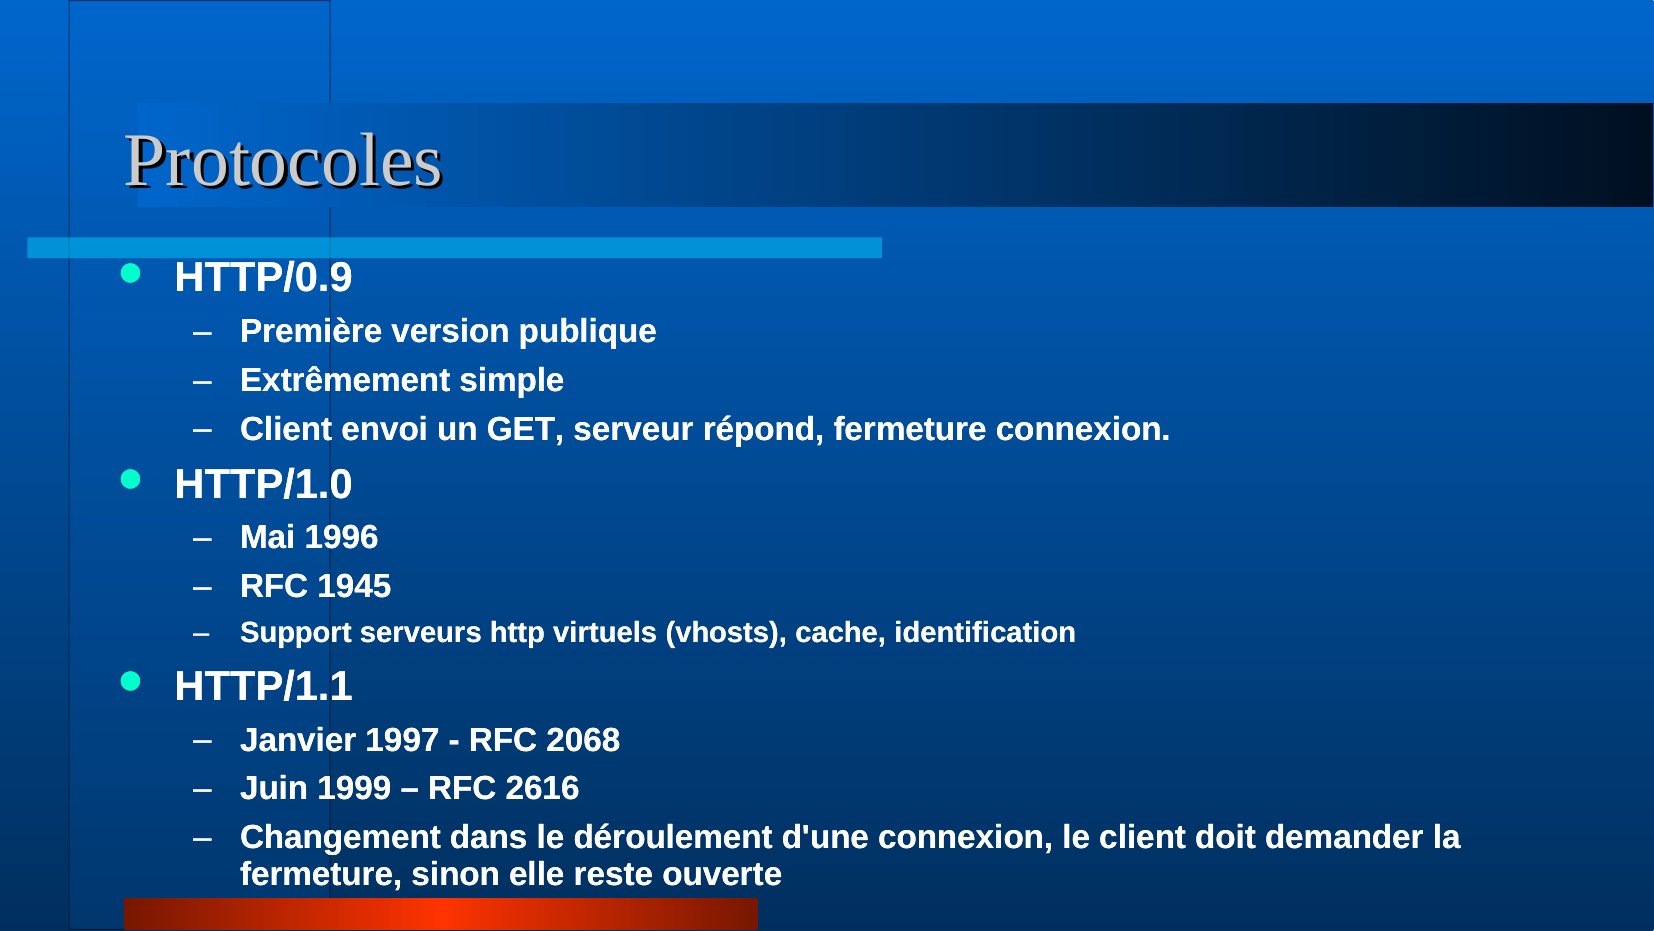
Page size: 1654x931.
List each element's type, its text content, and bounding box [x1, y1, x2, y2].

title Protocoles [123, 62, 1530, 258]
list HTTP/0.9 Première version publique Extrêmement simple Client envoi un GET, serveur répond, fermeture connexion. HTTP/1.0 Mai 1996 RFC 1945 Support serveurs http virtuels (vhosts), cache, identification HTTP/1.1 Janvier 1997 - RFC 2068 Juin 1999 – RFC 2616 Changement dans le déroulement d'une connexion, le client doit demander la fermeture, sinon elle reste ouverte [118, 253, 1524, 931]
